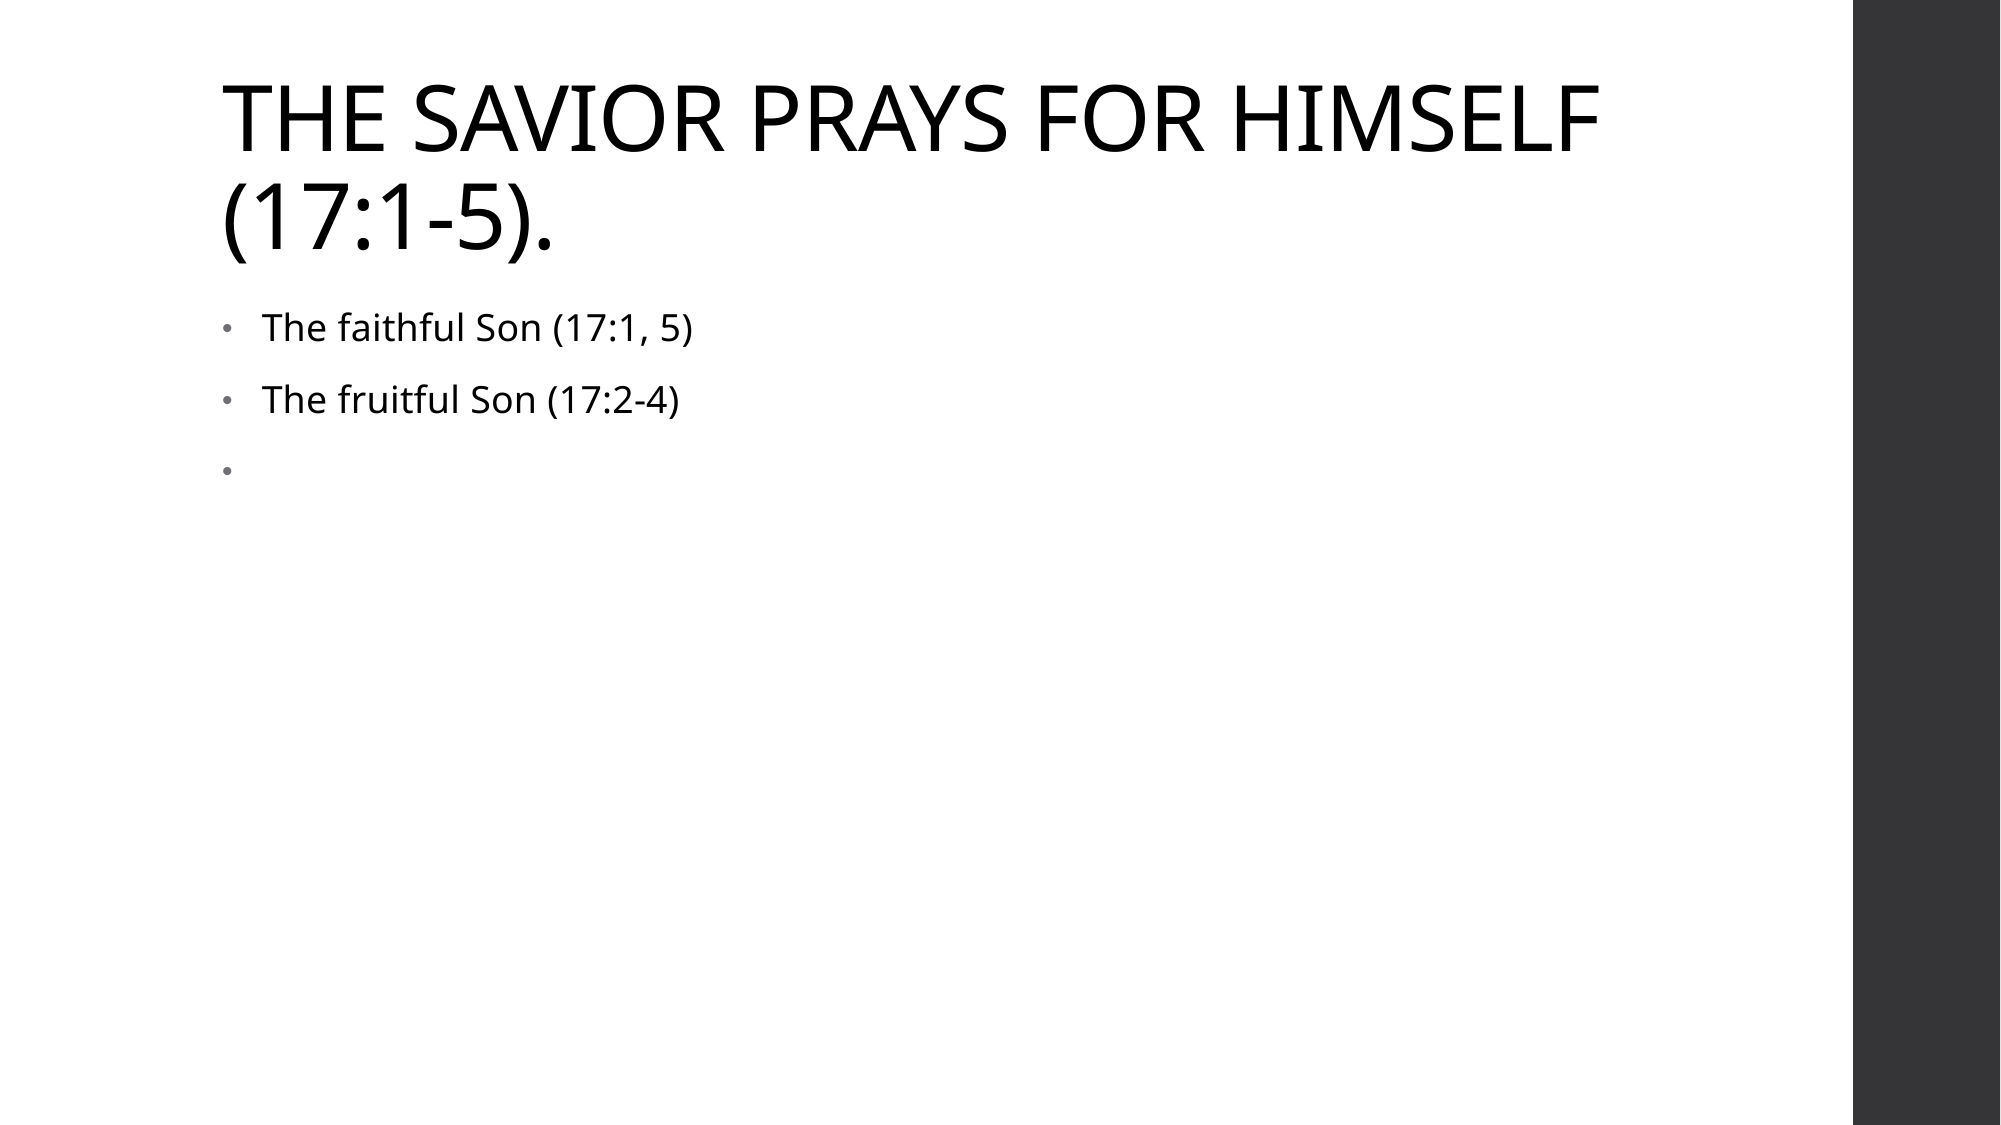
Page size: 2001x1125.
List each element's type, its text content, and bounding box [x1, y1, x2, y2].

title THE SAVIOR PRAYS FOR HIMSELF (17:1-5). [206, 60, 1797, 278]
list The faithful Son (17:1, 5) The fruitful Son (17:2-4) [206, 299, 1617, 1014]
